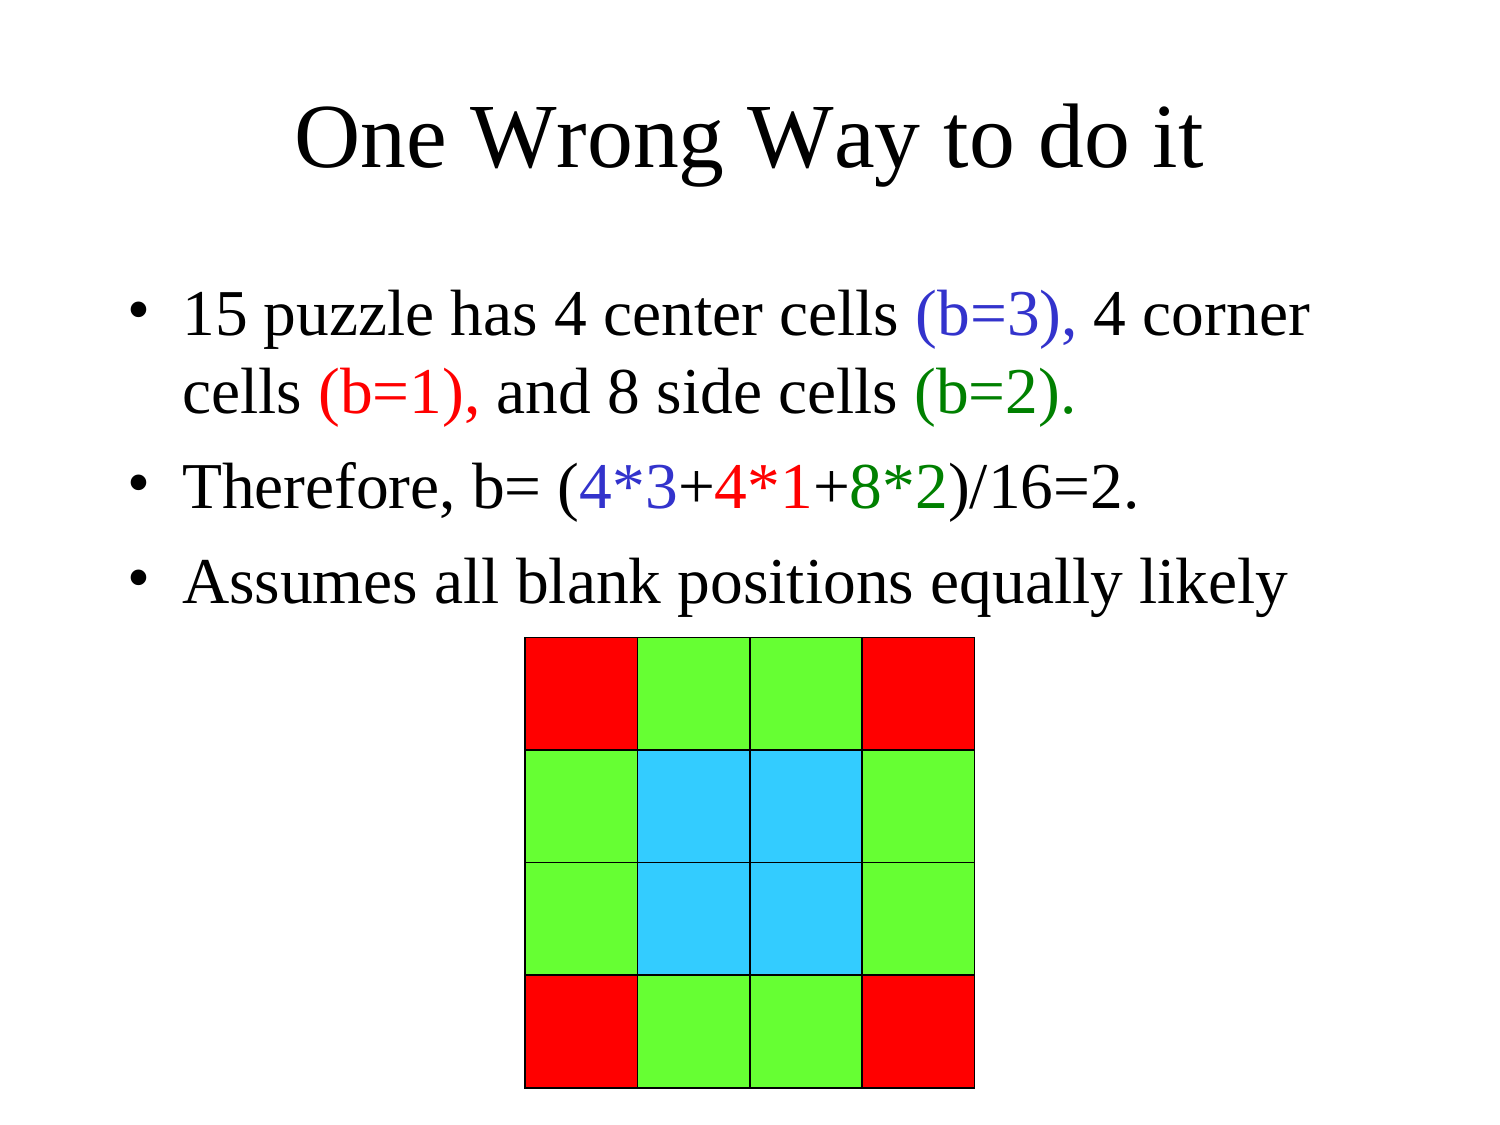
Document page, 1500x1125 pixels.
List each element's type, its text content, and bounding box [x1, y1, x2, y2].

list 15 puzzle has 4 center cells (b=3), 4 corner cells (b=1), and 8 side cells (b=2). Therefore, b= (4*3+4*1+8*2)/16=2. Assumes all blank positions equally likely [112, 262, 1388, 625]
title One Wrong Way to do it [112, 37, 1388, 225]
text_box [524, 637, 975, 1088]
